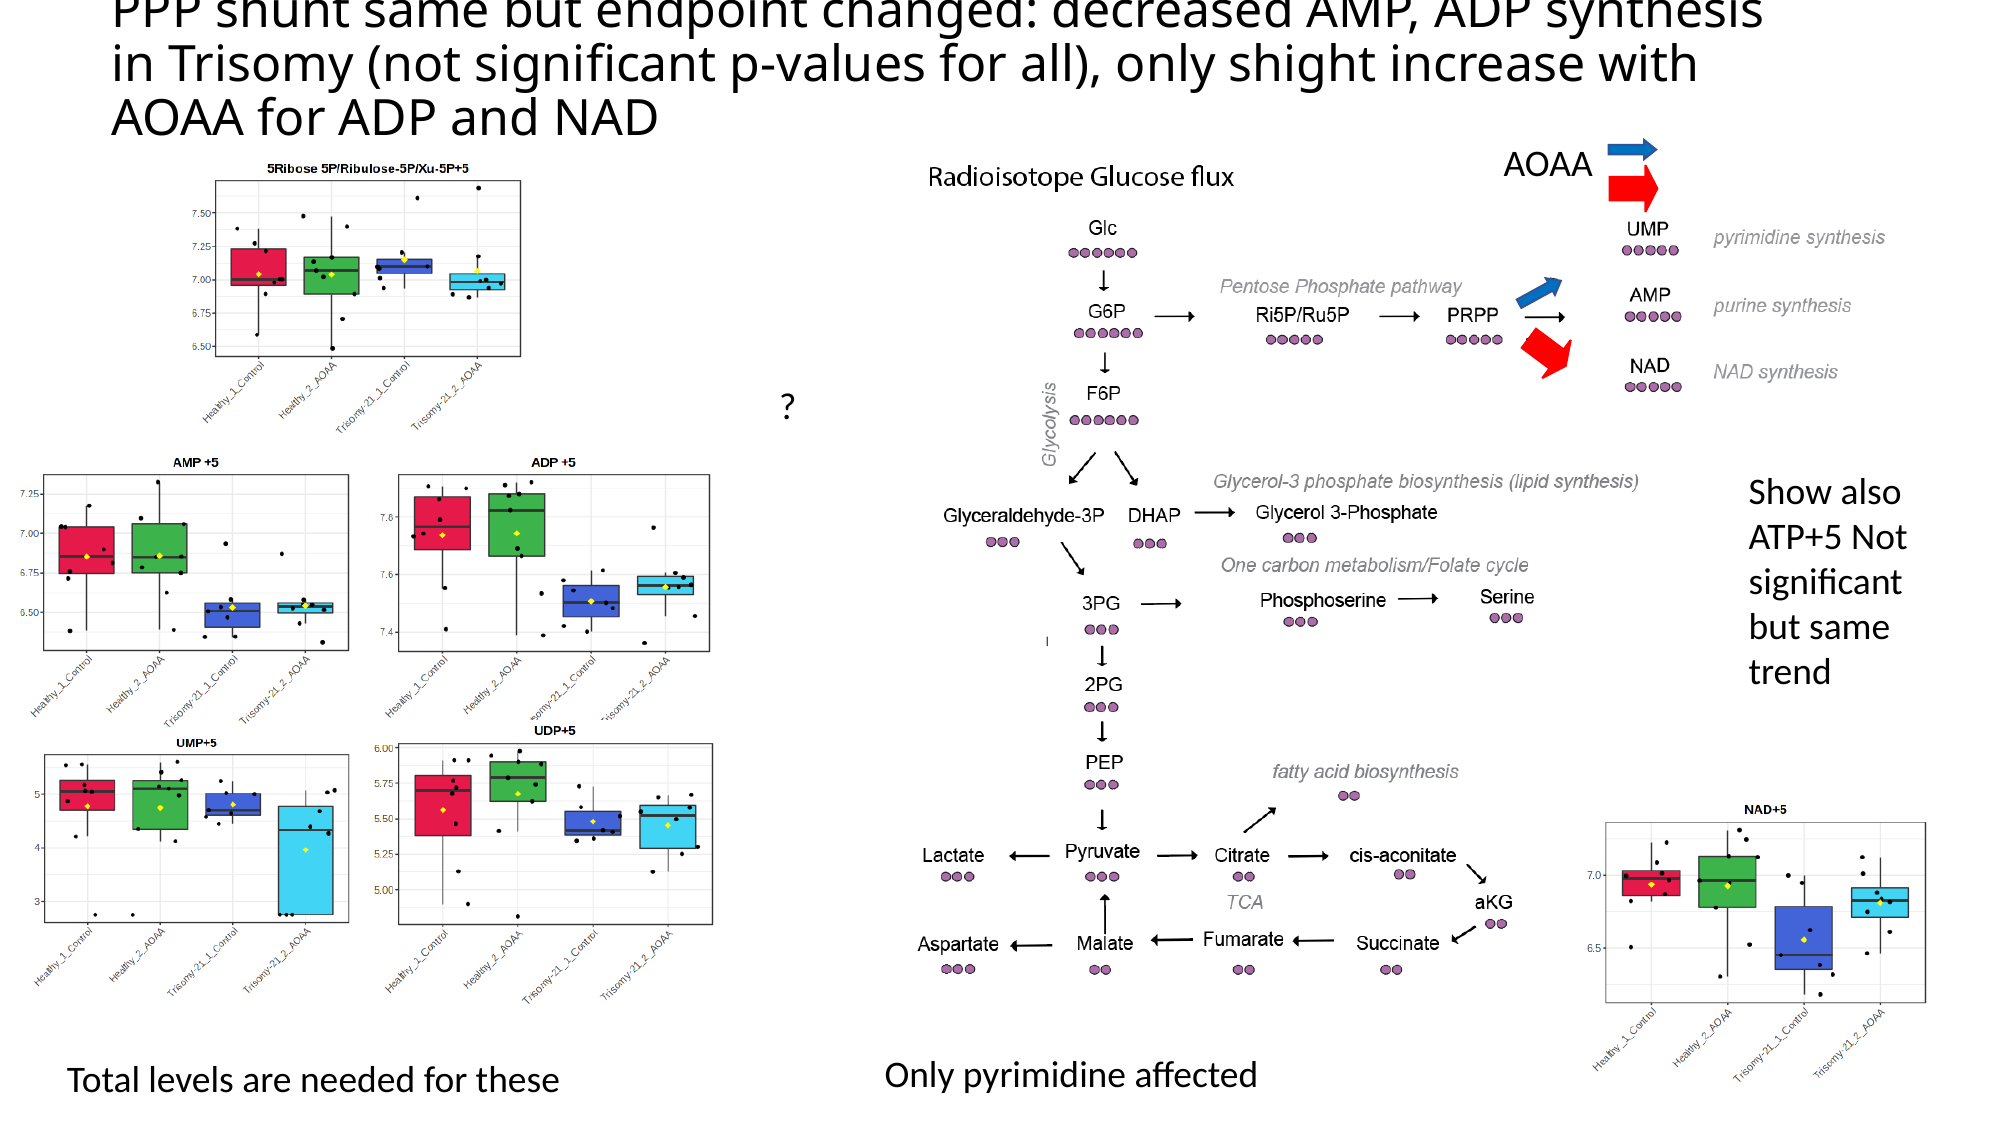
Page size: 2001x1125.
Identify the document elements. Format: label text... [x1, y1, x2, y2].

picture [185, 158, 527, 450]
text_box [1516, 278, 1561, 308]
text_box Total levels are needed for these [52, 1047, 576, 1108]
text_box Only pyrimidine affected [869, 1042, 1274, 1103]
text_box Show also ATP+5 Not significant but same trend [1733, 459, 1944, 700]
picture [367, 452, 719, 1021]
picture [13, 452, 355, 1012]
text_box ? [764, 374, 812, 435]
text_box [1609, 165, 1658, 213]
picture [890, 143, 1982, 1099]
text_box [1521, 328, 1571, 379]
title PPP shunt same but endpoint changed: decreased AMP, ADP synthesis in Trisomy (not significant p-values for all), only shight increase with AOAA for ADP and NAD [96, 0, 1822, 195]
text_box AOAA [1488, 131, 1608, 192]
text_box [1608, 140, 1657, 160]
